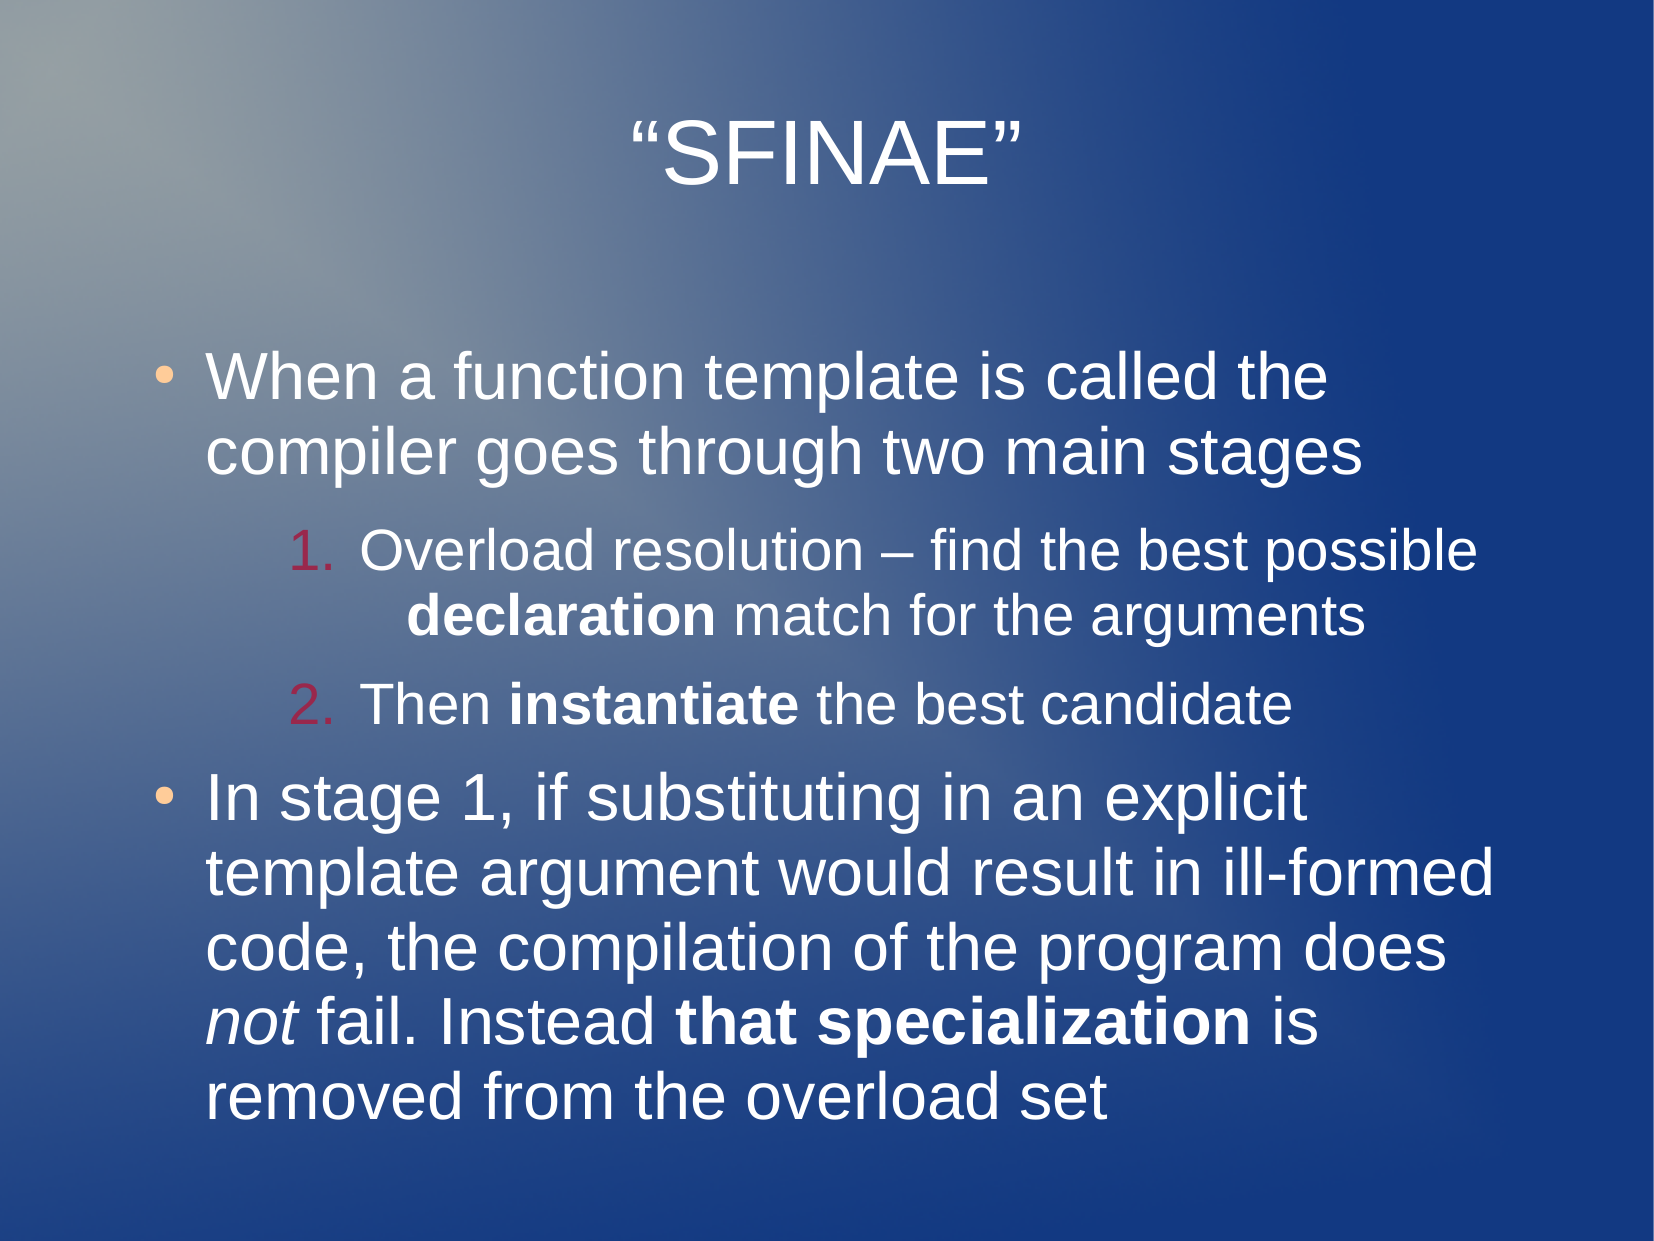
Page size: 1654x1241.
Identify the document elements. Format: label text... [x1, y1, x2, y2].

list When a function template is called the compiler goes through two main stages Overload resolution – find the best possible declaration match for the arguments Then instantiate the best candidate In stage 1, if substituting in an explicit template argument would result in ill-formed code, the compilation of the program does not fail. Instead that specialization is removed from the overload set [134, 338, 1516, 1137]
title “SFINAE” [82, 49, 1571, 257]
picture [0, 0, 1654, 1241]
